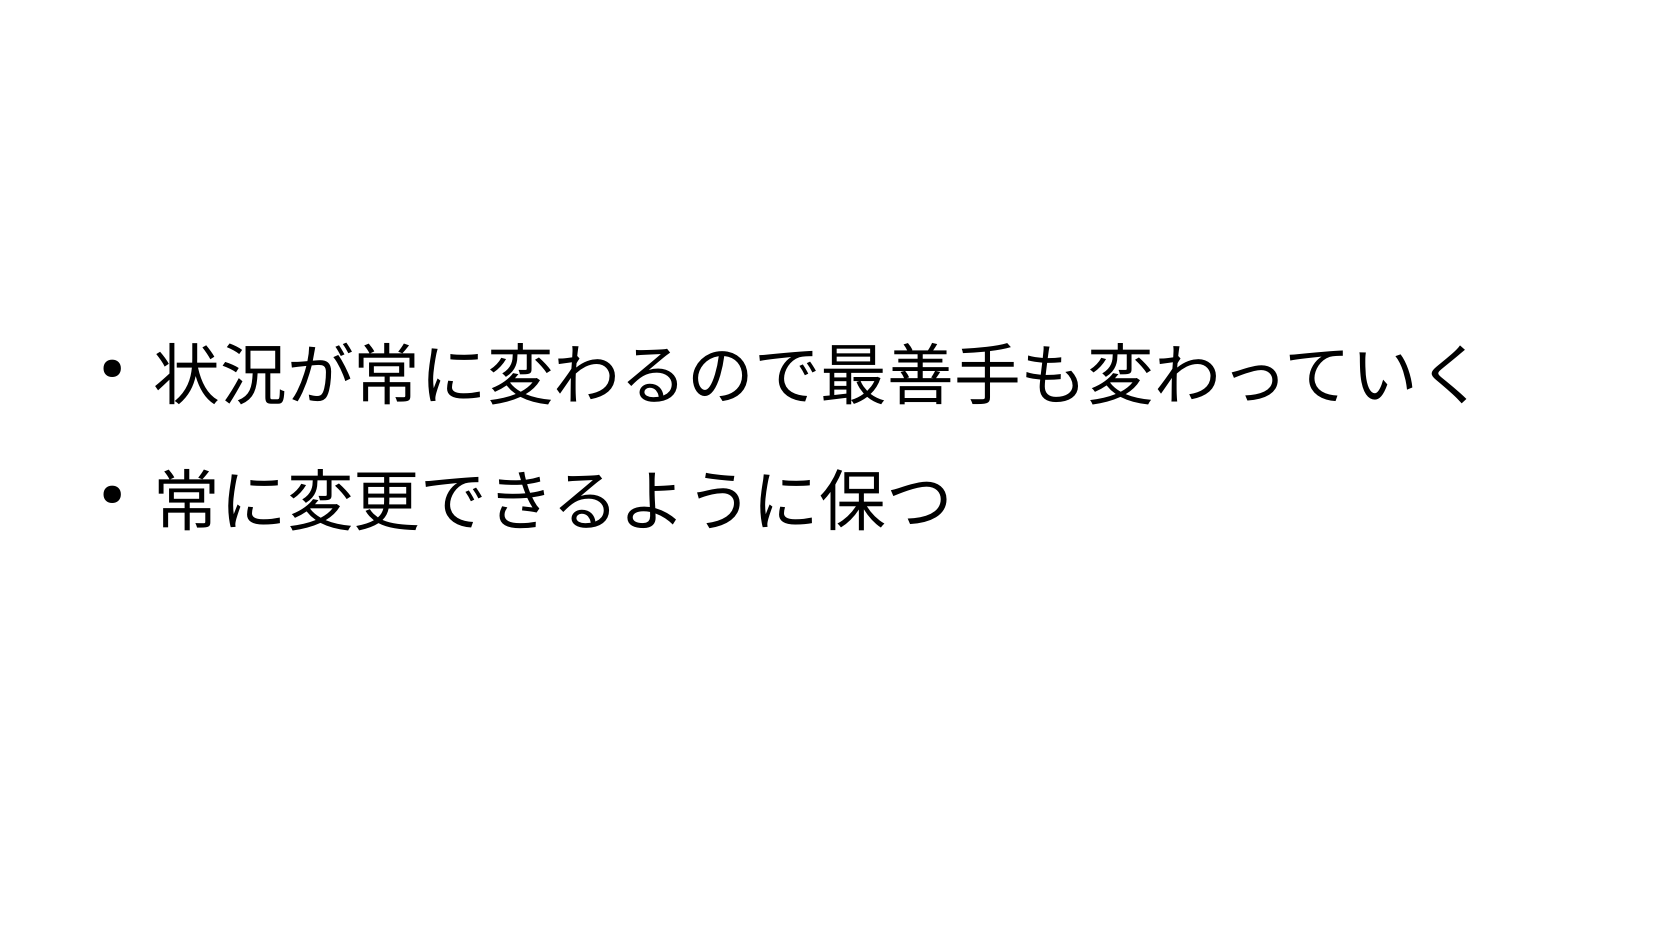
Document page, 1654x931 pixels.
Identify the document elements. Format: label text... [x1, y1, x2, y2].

list 状況が常に変わるので最善手も変わっていく 常に変更できるように保つ [82, 217, 1571, 758]
